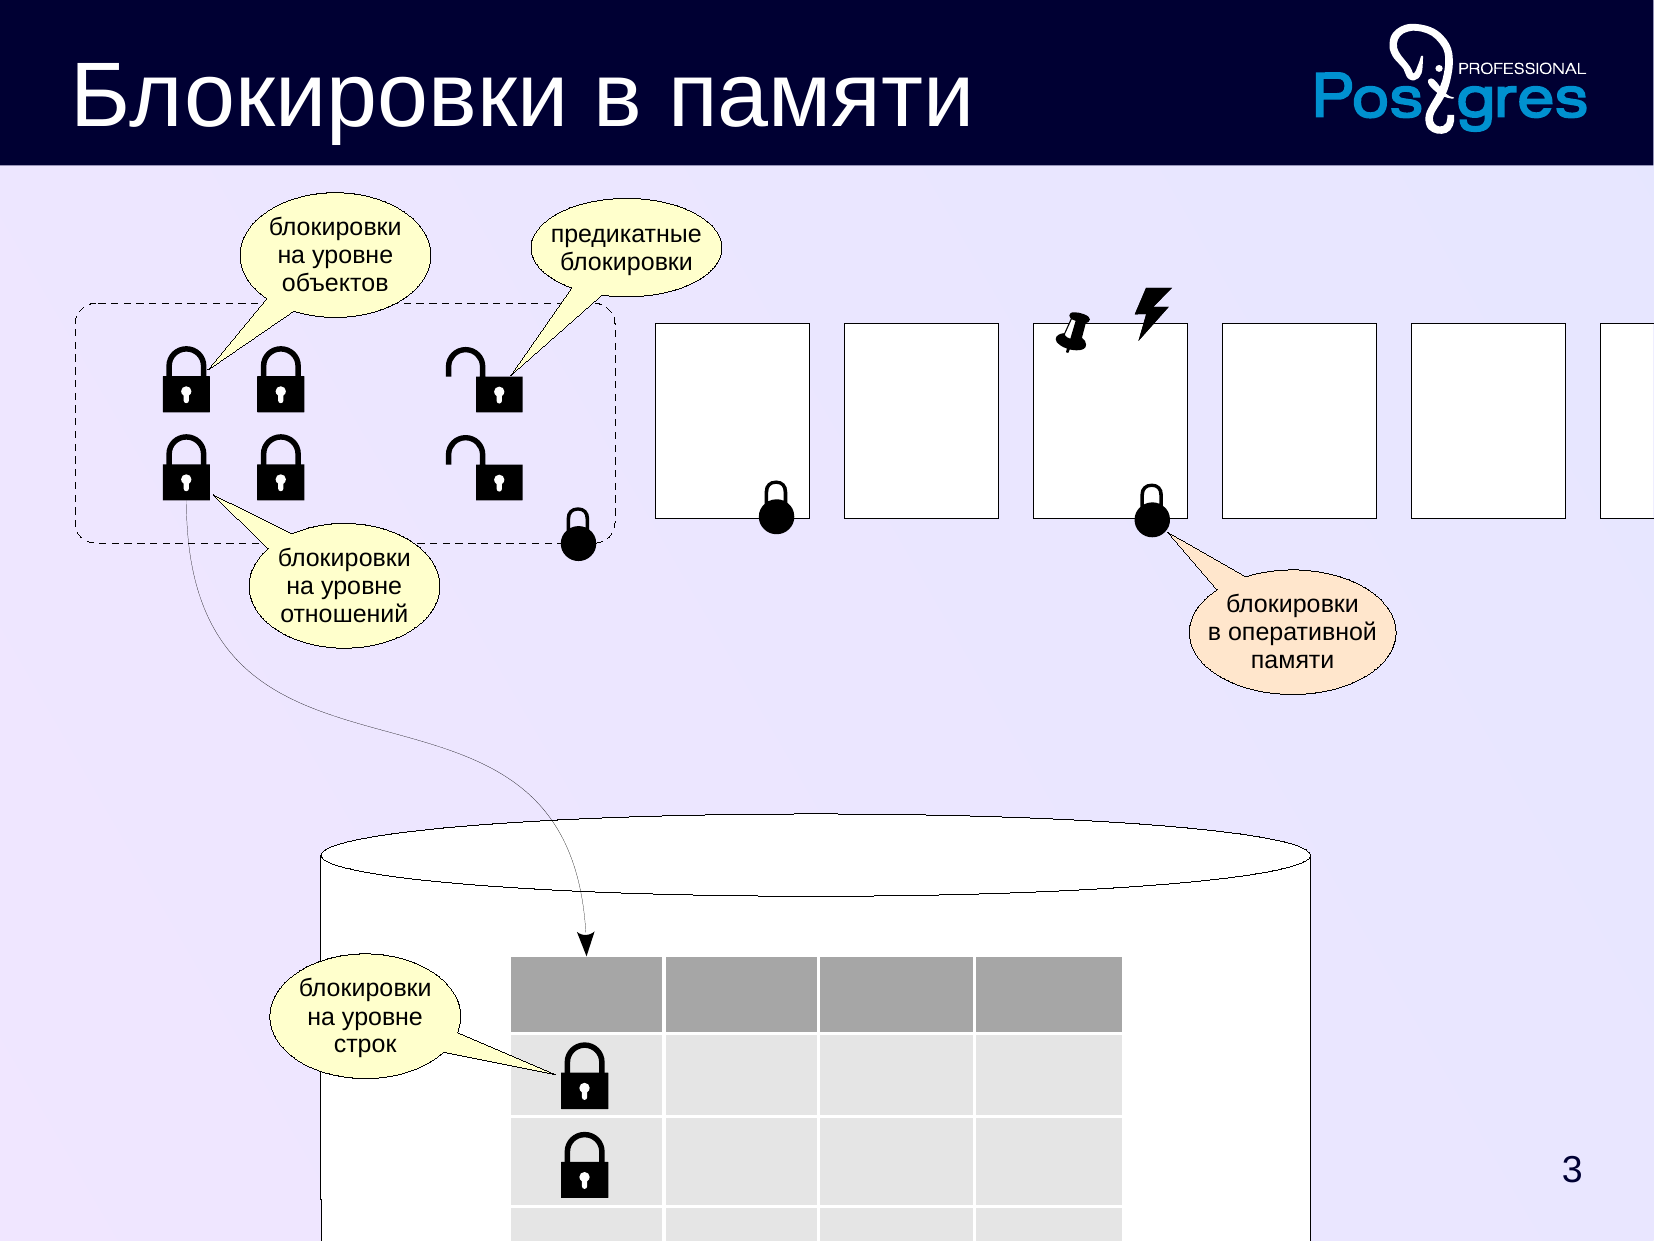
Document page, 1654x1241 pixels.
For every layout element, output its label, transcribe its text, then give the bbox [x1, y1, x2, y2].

text_box [1600, 323, 1654, 519]
text_box [844, 323, 999, 519]
text_box блокировки на уровне отношений [213, 494, 440, 649]
picture [561, 1131, 609, 1198]
picture [162, 434, 211, 501]
text_box [1411, 323, 1566, 519]
text_box блокировки на уровне строк [269, 953, 556, 1079]
text_box блокировки в оперативной памяти [1167, 532, 1397, 695]
text_box блокировки на уровне объектов [207, 192, 431, 370]
text_box [445, 346, 523, 413]
picture [162, 346, 211, 413]
picture [257, 346, 305, 413]
text_box [445, 435, 523, 501]
text_box [181, 386, 192, 404]
text_box [181, 474, 192, 492]
text_box [560, 507, 597, 562]
text_box [1033, 287, 1188, 538]
picture [561, 1042, 609, 1110]
text_box [275, 474, 286, 492]
picture [257, 434, 305, 501]
text_box [1222, 323, 1377, 519]
title Блокировки в памяти [70, 43, 1241, 147]
text_box [320, 813, 1311, 1241]
text_box предикатные блокировки [510, 198, 722, 376]
text_box [655, 323, 810, 535]
text_box [275, 386, 286, 404]
